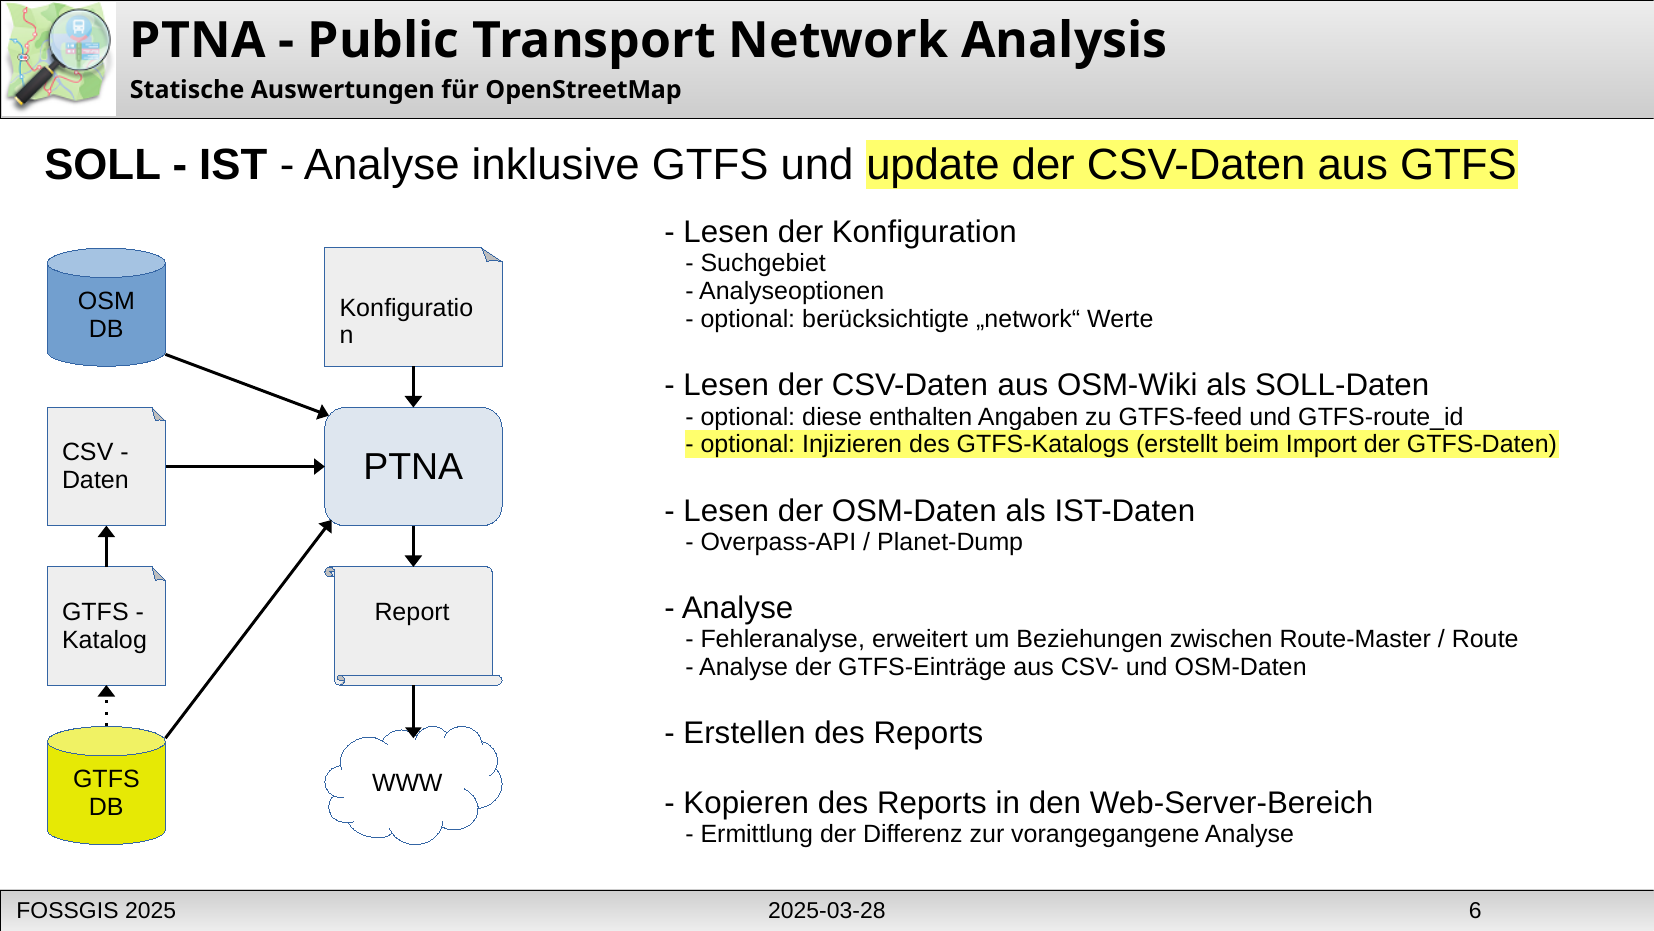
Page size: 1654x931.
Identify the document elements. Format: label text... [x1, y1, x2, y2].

text_box 2025-03-28 [203, 889, 1453, 931]
text_box FOSSGIS 2025 [1, 888, 203, 931]
text_box [324, 566, 493, 590]
text_box PTNA [324, 407, 503, 526]
text_box GTFS DB [47, 743, 166, 845]
text_box Konfiguration [324, 285, 502, 346]
text_box OSM DB [47, 264, 166, 367]
text_box WWW [324, 726, 503, 845]
text_box - Lesen der Konfiguration - Suchgebiet - Analyseoptionen - optional: berücksichtigte „network“ Werte - Lesen der CSV-Daten aus OSM-Wiki als SOLL-Daten - optional: diese enthalten Angaben zu GTFS-feed und GTFS-route_id - optional: Injizieren des GTFS-Katalogs (erstellt beim Import der GTFS-Daten) - Lesen der OSM-Daten als IST-Daten - Overpass-API / Planet-Dump - Analyse - Fehleranalyse, erweitert um Beziehungen zwischen Route-Master / Route - Analyse der GTFS-Einträge aus CSV- und OSM-Daten - Erstellen des Reports - Kopieren des Reports in den Web-Server-Bereich - Ermittlung der Differenz zur vorangegangene Analyse [649, 206, 1625, 856]
text_box [324, 247, 503, 367]
text_box [47, 502, 166, 526]
text_box PTNA - Public Transport Network Analysis [115, 0, 1653, 59]
text_box [47, 407, 166, 430]
text_box [47, 566, 166, 590]
text_box GTFS - Katalog [47, 590, 166, 662]
text_box Statische Auswertungen für OpenStreetMap [115, 59, 1653, 119]
text_box 10 [1453, 888, 1654, 931]
text_box [334, 650, 503, 686]
text_box CSV - Daten [47, 430, 166, 502]
text_box Report [324, 590, 502, 650]
text_box SOLL - IST - Analyse inklusive GTFS und update der CSV-Daten aus GTFS [29, 132, 1549, 197]
text_box [0, 0, 115, 119]
text_box [47, 662, 166, 686]
picture [2, 2, 115, 116]
